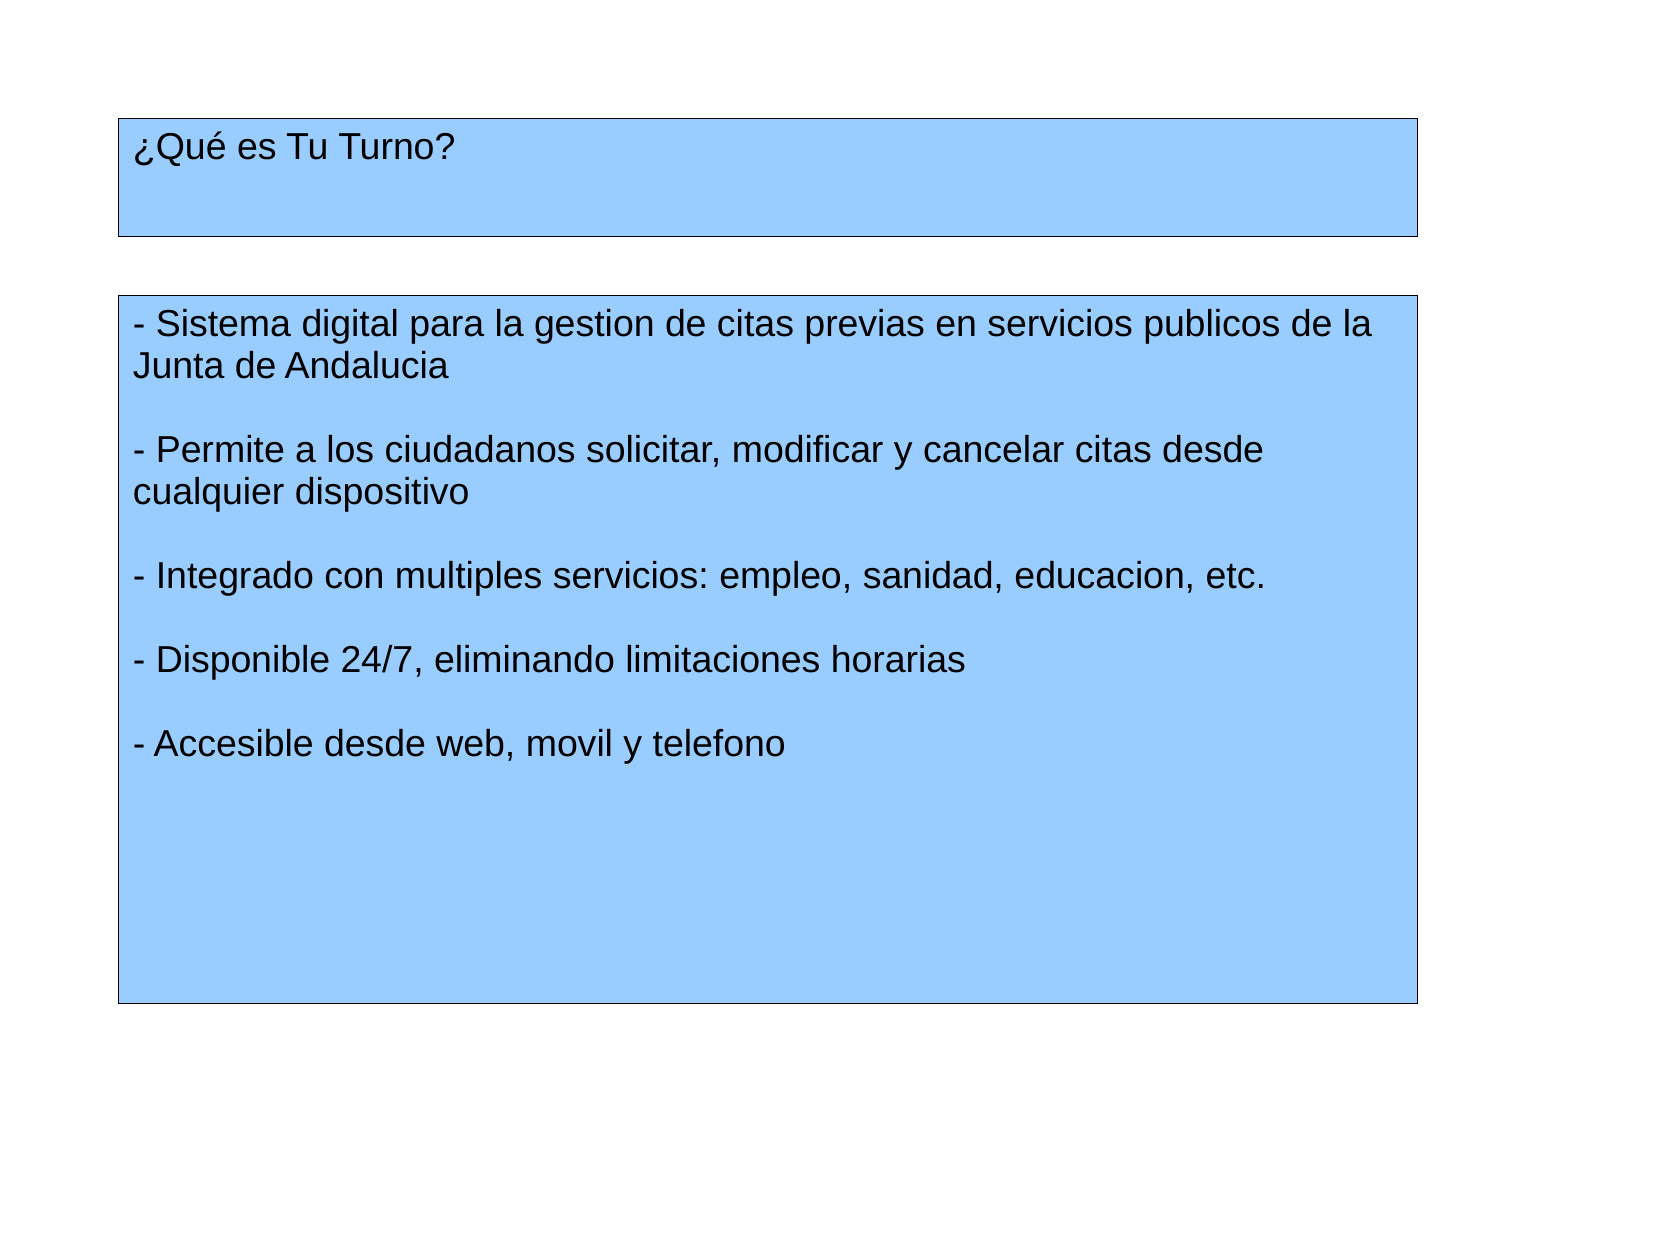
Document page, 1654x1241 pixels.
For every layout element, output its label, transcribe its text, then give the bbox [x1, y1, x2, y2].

text_box - Sistema digital para la gestion de citas previas en servicios publicos de la Junta de Andalucia - Permite a los ciudadanos solicitar, modificar y cancelar citas desde cualquier dispositivo - Integrado con multiples servicios: empleo, sanidad, educacion, etc. - Disponible 24/7, eliminando limitaciones horarias - Accesible desde web, movil y telefono [118, 295, 1418, 1004]
text_box ¿Qué es Tu Turno? [118, 118, 1418, 237]
